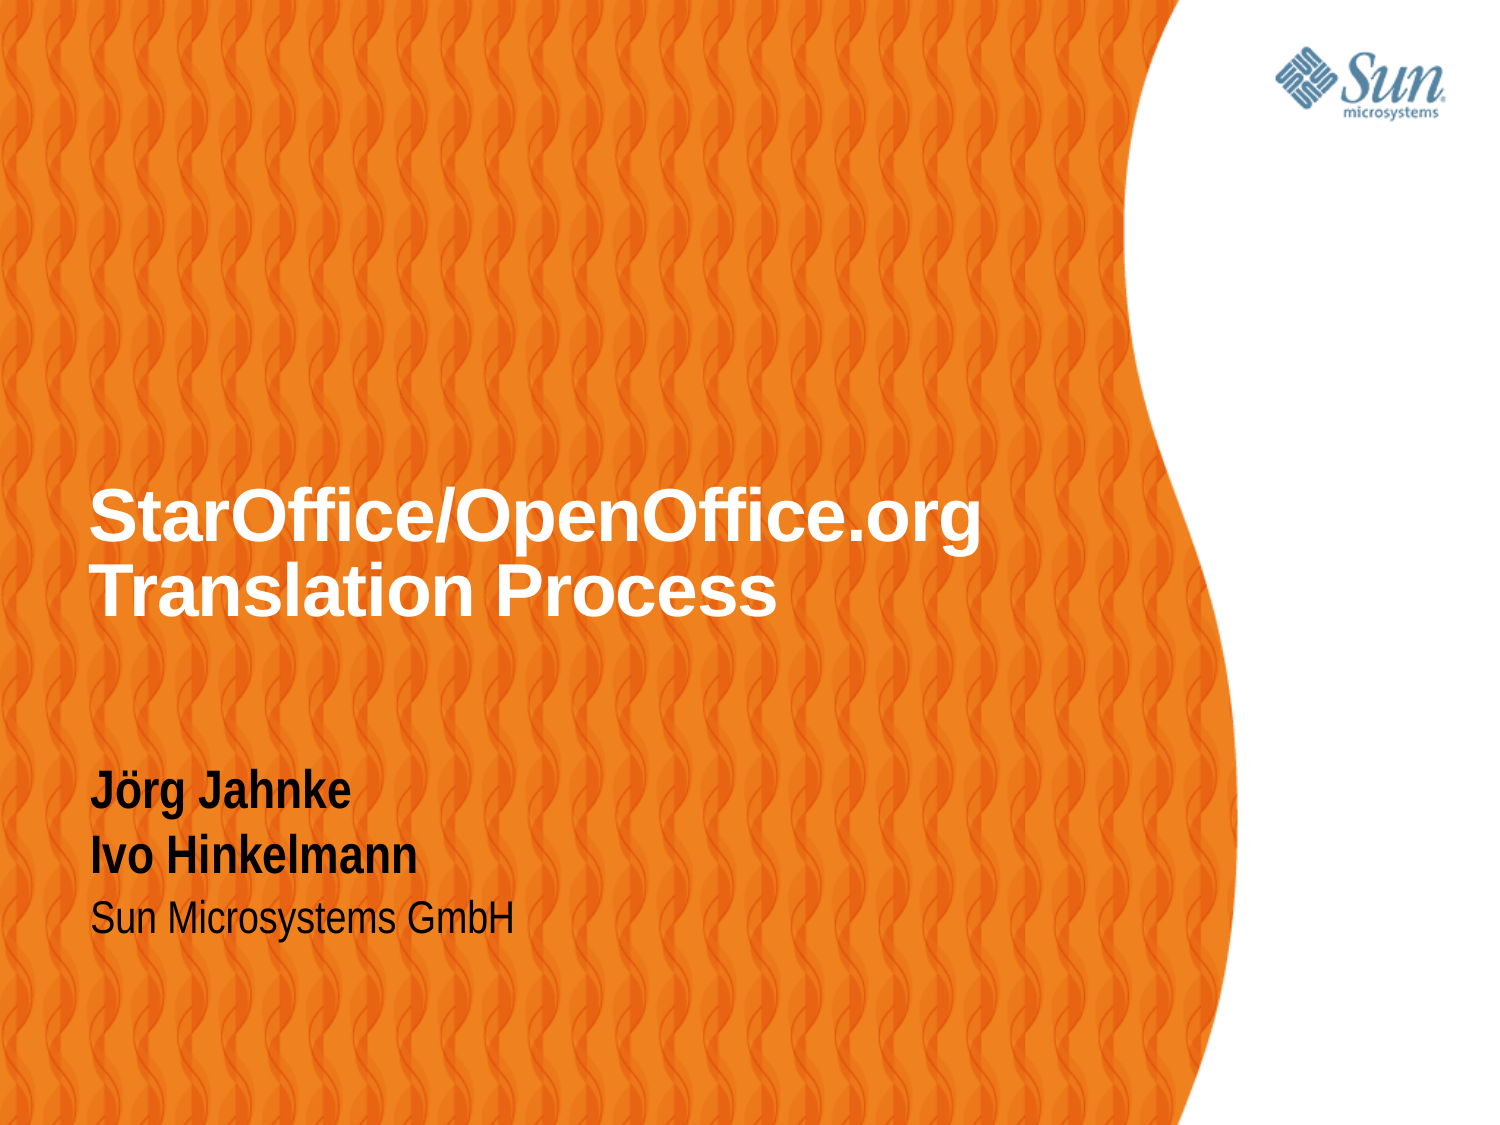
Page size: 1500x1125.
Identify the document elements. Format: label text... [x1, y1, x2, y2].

title StarOffice/OpenOffice.org Translation Process [88, 470, 1060, 716]
picture [0, 0, 1500, 1125]
list Jörg Jahnke Ivo Hinkelmann Sun Microsystems GmbH [90, 766, 1080, 987]
